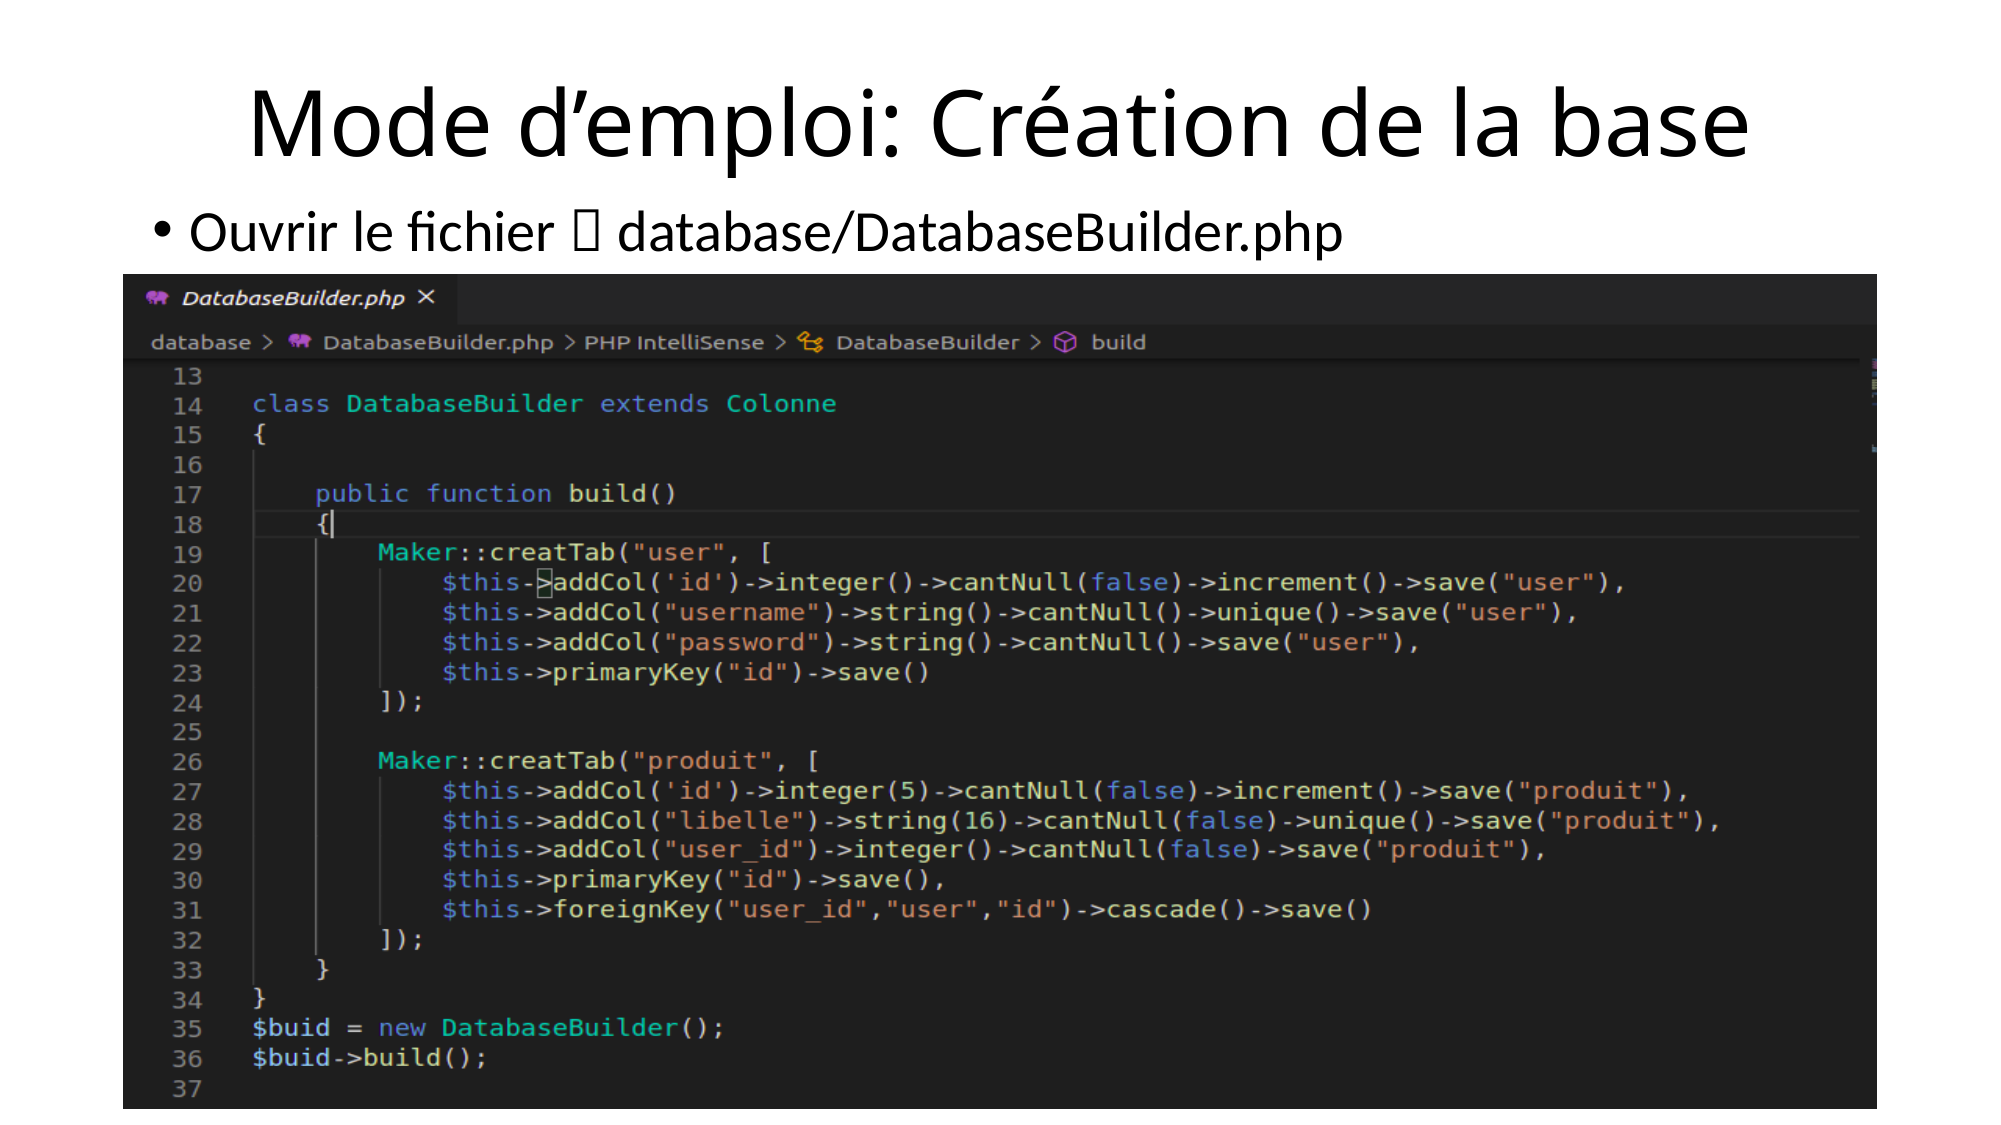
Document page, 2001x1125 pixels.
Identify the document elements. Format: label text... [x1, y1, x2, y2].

title Mode d’emploi: Création de la base [137, 59, 1863, 193]
picture [123, 274, 1877, 1110]
list Ouvrir le fichier  database/DatabaseBuilder.php [137, 193, 1863, 274]
